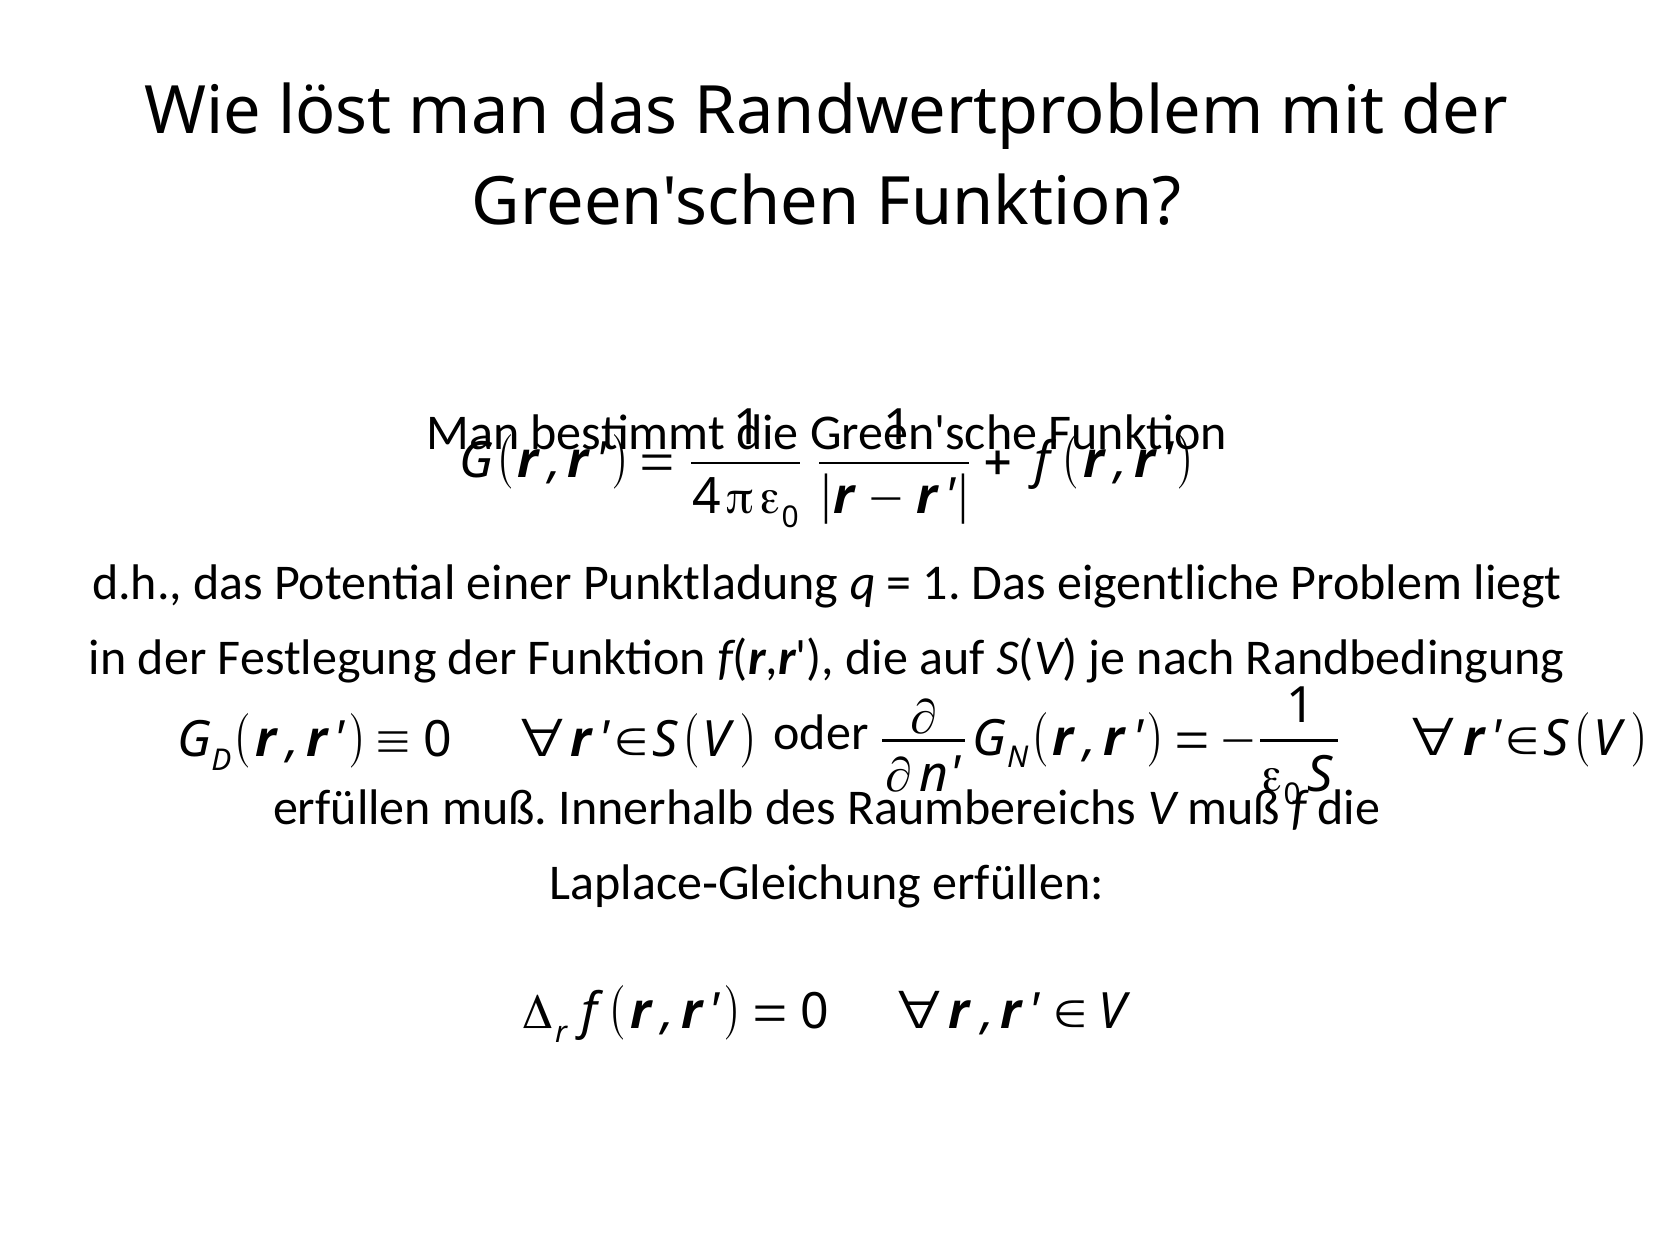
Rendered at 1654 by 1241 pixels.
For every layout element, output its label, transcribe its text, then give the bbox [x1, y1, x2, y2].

chart [874, 675, 1654, 813]
subtitle Man bestimmt die Green'sche Funktion d.h., das Potential einer Punktladung q = 1. Das eigentliche Problem liegt in der Festlegung der Funktion f(r,r'), die auf S(V) je nach Randbedingung oder erfüllen muß. Innerhalb des Raumbereichs V muß f die Laplace‑Gleichung erfüllen: [82, 290, 1571, 1010]
chart [514, 981, 1140, 1051]
chart [453, 397, 1200, 536]
chart [170, 709, 763, 779]
title Wie löst man das Randwertproblem mit der Green'schen Funktion? [82, 49, 1571, 257]
